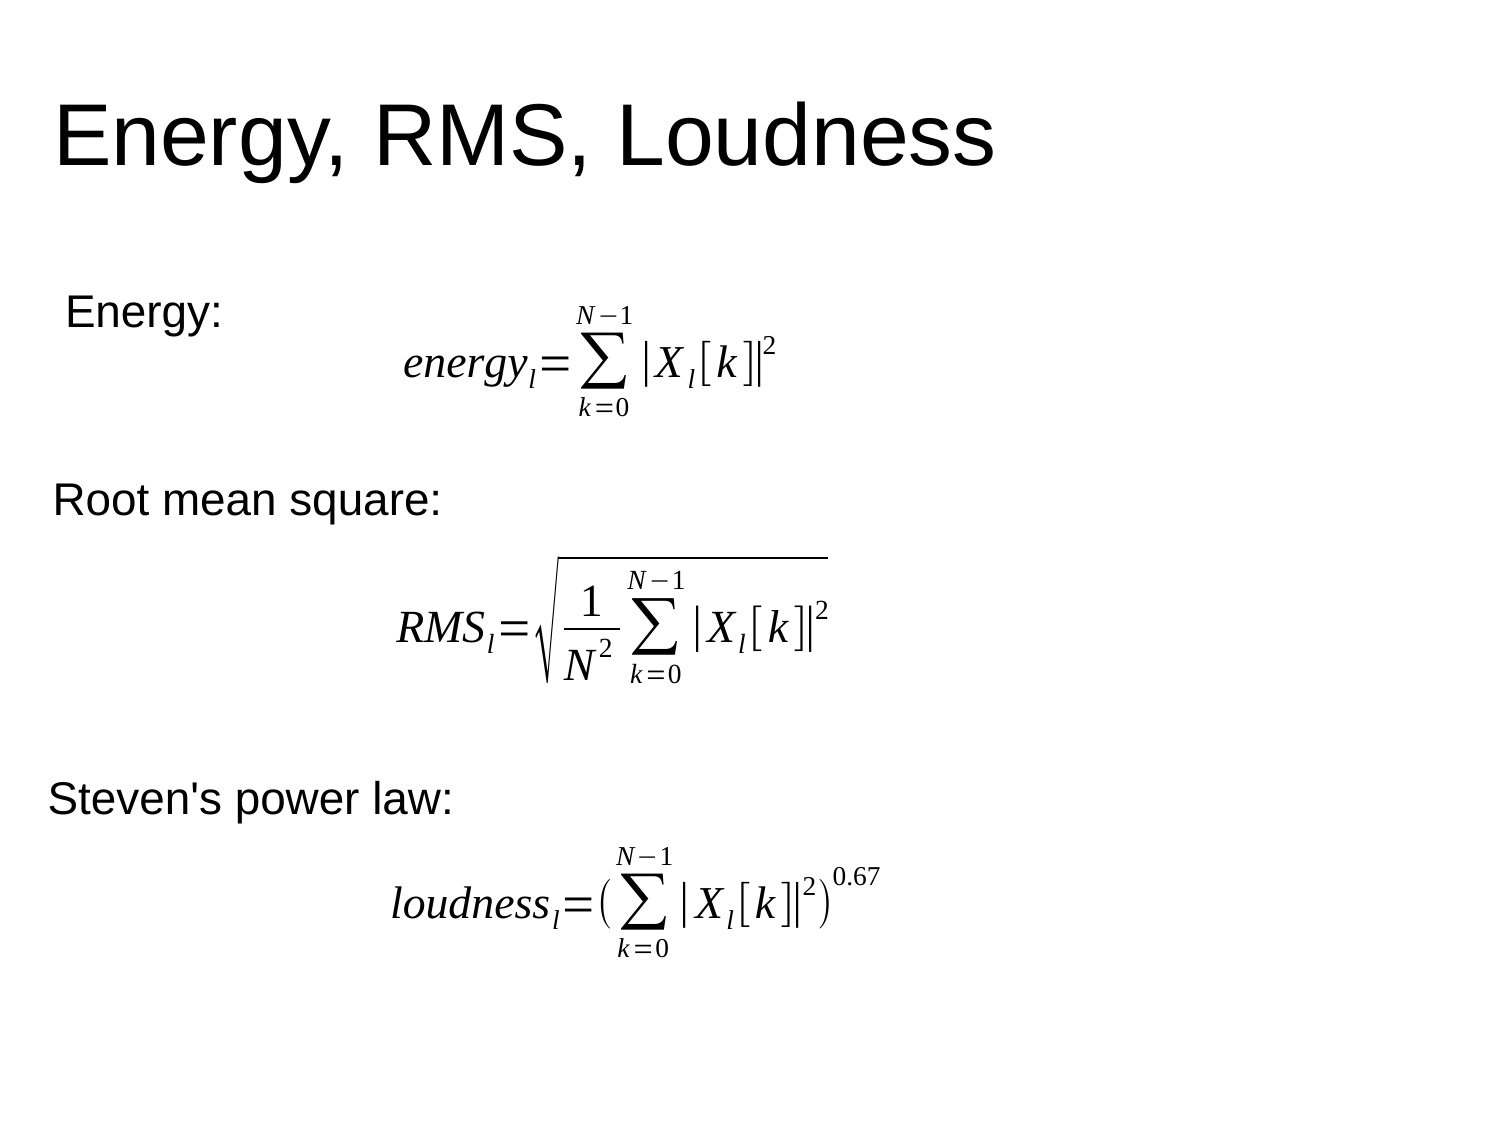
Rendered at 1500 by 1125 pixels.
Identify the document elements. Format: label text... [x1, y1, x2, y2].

chart [388, 554, 835, 691]
list Root mean square: [52, 473, 1398, 592]
title Energy, RMS, Loudness [53, 31, 1411, 239]
chart [396, 299, 783, 424]
list Steven's power law: [47, 772, 1393, 891]
list Energy: [64, 286, 1411, 405]
chart [384, 840, 887, 965]
